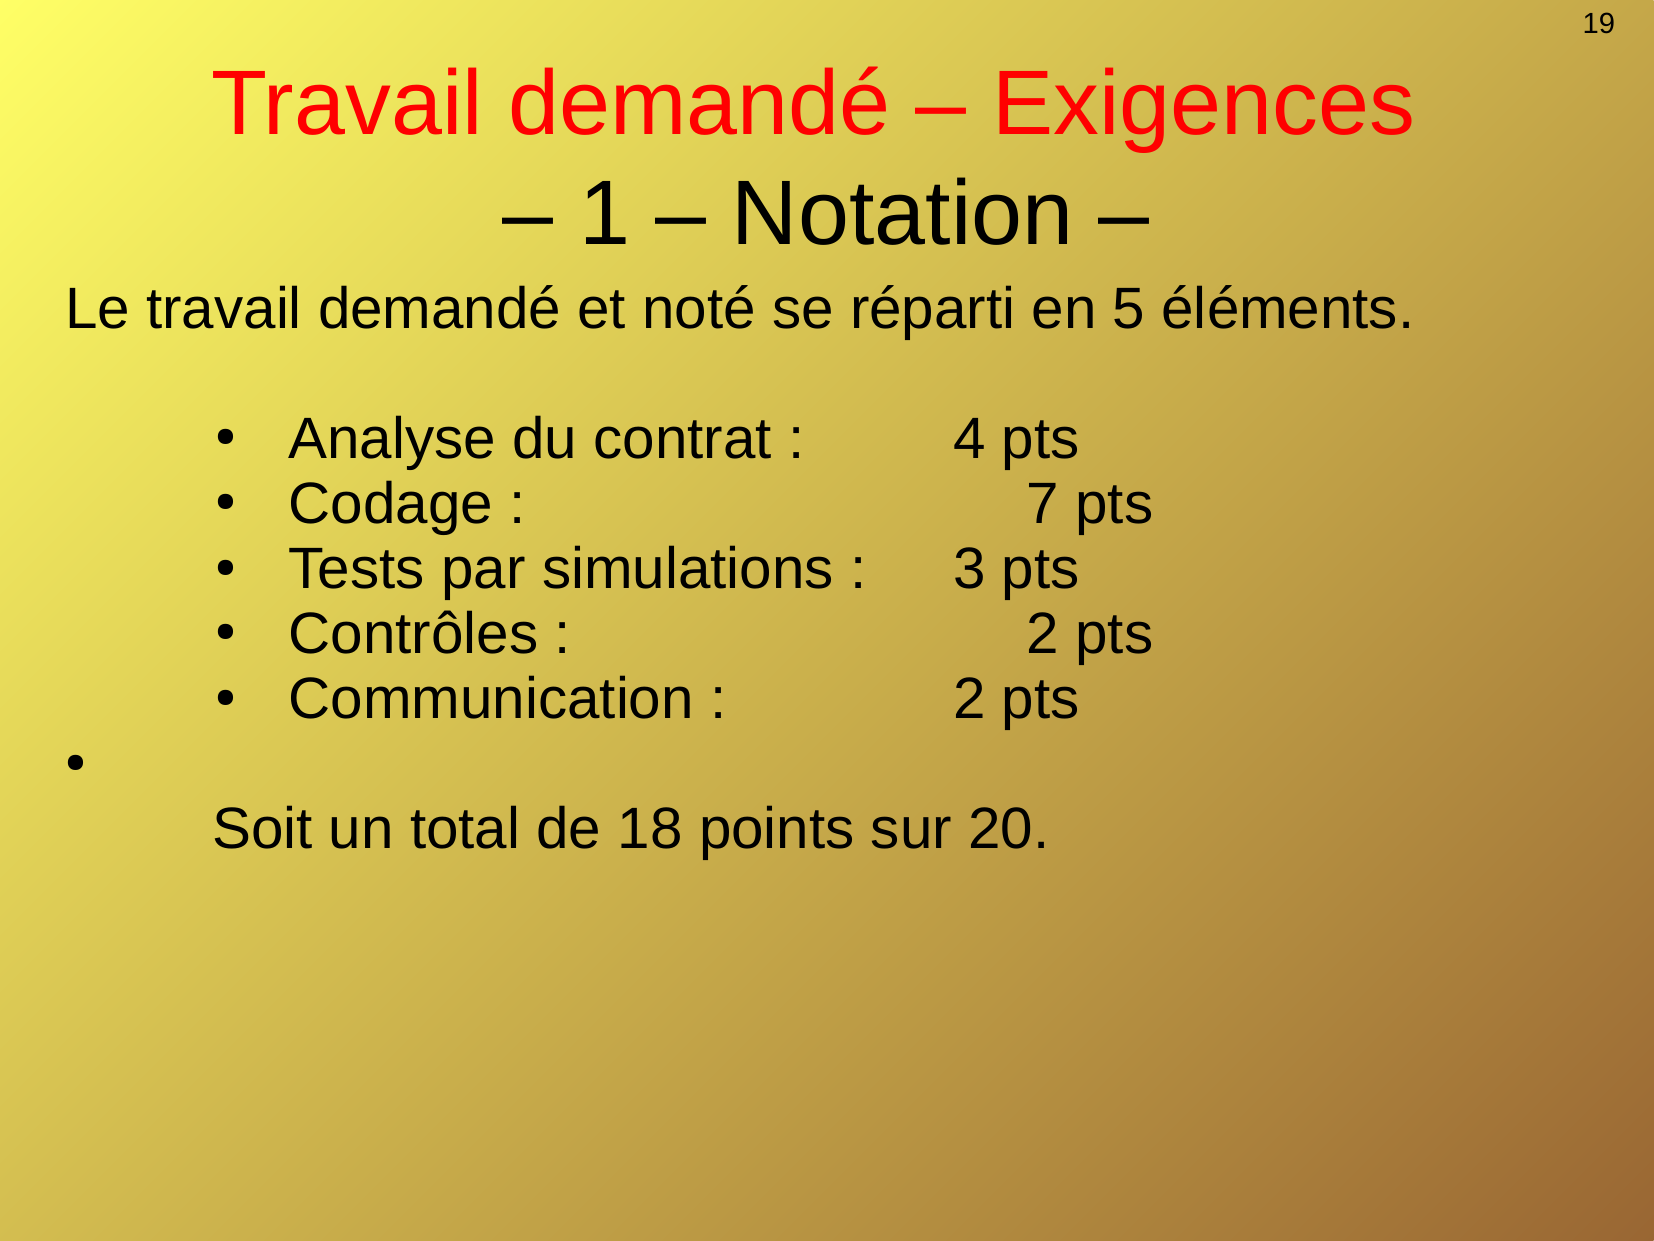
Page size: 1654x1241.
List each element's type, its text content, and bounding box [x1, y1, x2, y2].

text_box <numéro> [1567, 0, 1654, 48]
text_box Le travail demandé et noté se réparti en 5 éléments. Analyse du contrat : 4 pts Codage : 7 pts Tests par simulations : 3 pts Contrôles : 2 pts Communication : 2 pts Soit un total de 18 points sur 20. [50, 268, 1636, 1106]
title Travail demandé – Exigences – 1 – Notation – [82, 42, 1571, 263]
